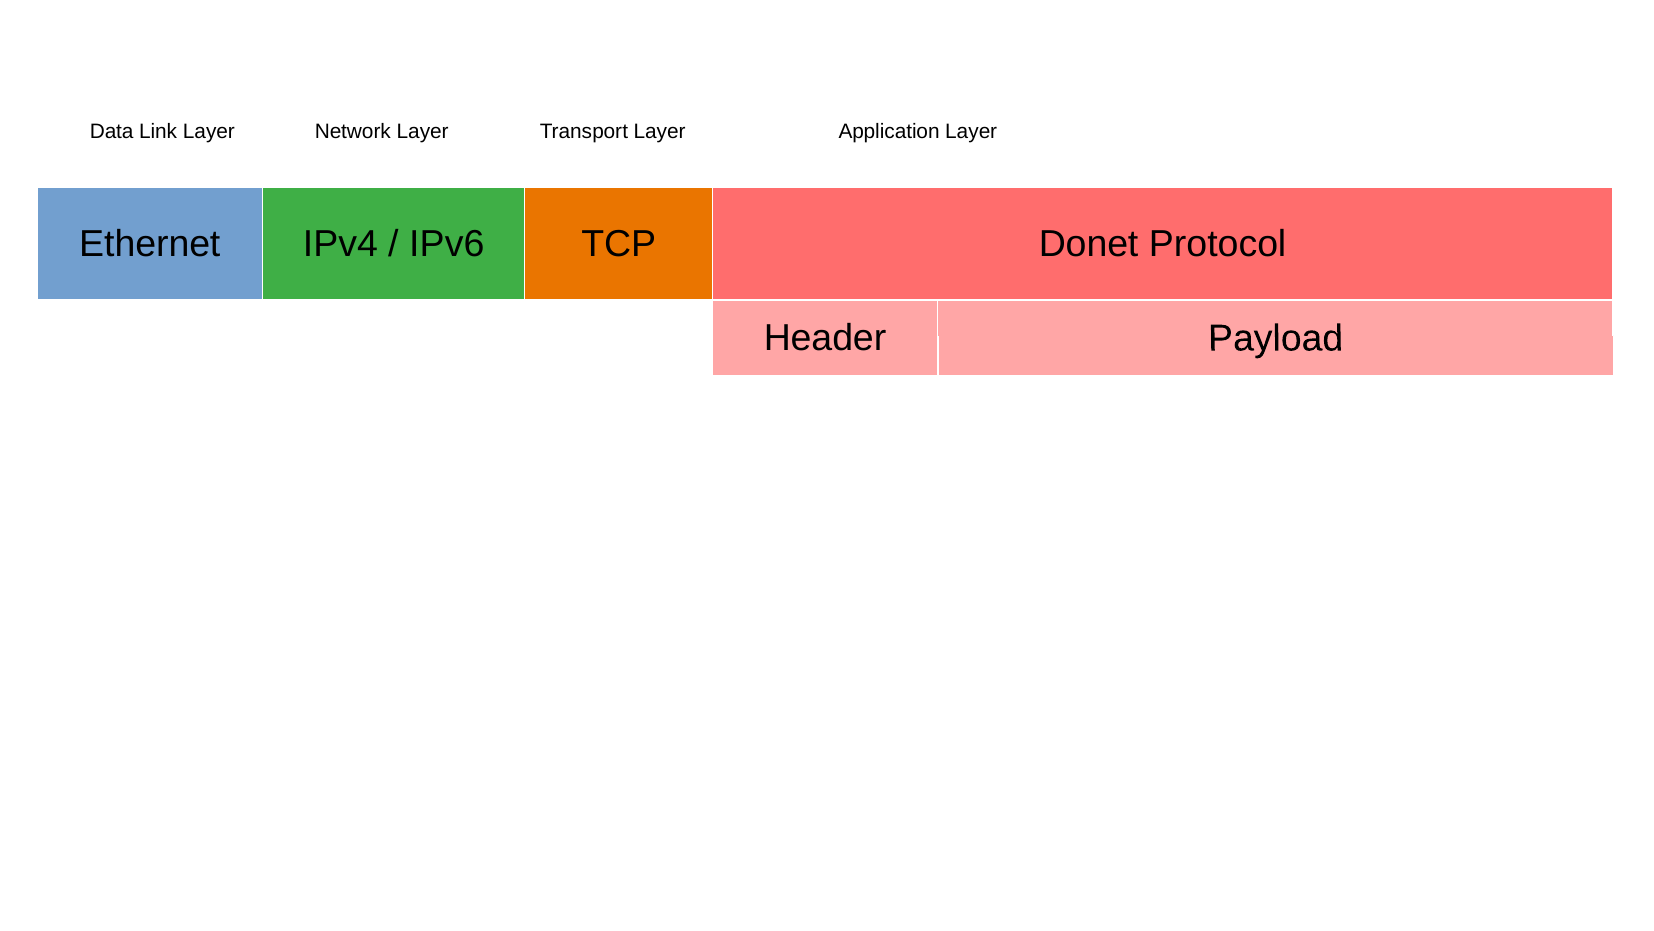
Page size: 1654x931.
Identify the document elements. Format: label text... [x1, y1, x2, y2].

text_box Transport Layer [525, 112, 701, 151]
text_box TCP [524, 187, 712, 300]
text_box Application Layer [823, 112, 1013, 151]
text_box Header [712, 300, 938, 376]
text_box Ethernet [37, 187, 262, 300]
text_box IPv4 / IPv6 [262, 187, 524, 300]
text_box Data Link Layer [75, 112, 250, 151]
text_box Network Layer [300, 112, 464, 151]
text_box Donet Protocol [712, 187, 1613, 300]
text_box Payload [937, 300, 1614, 376]
